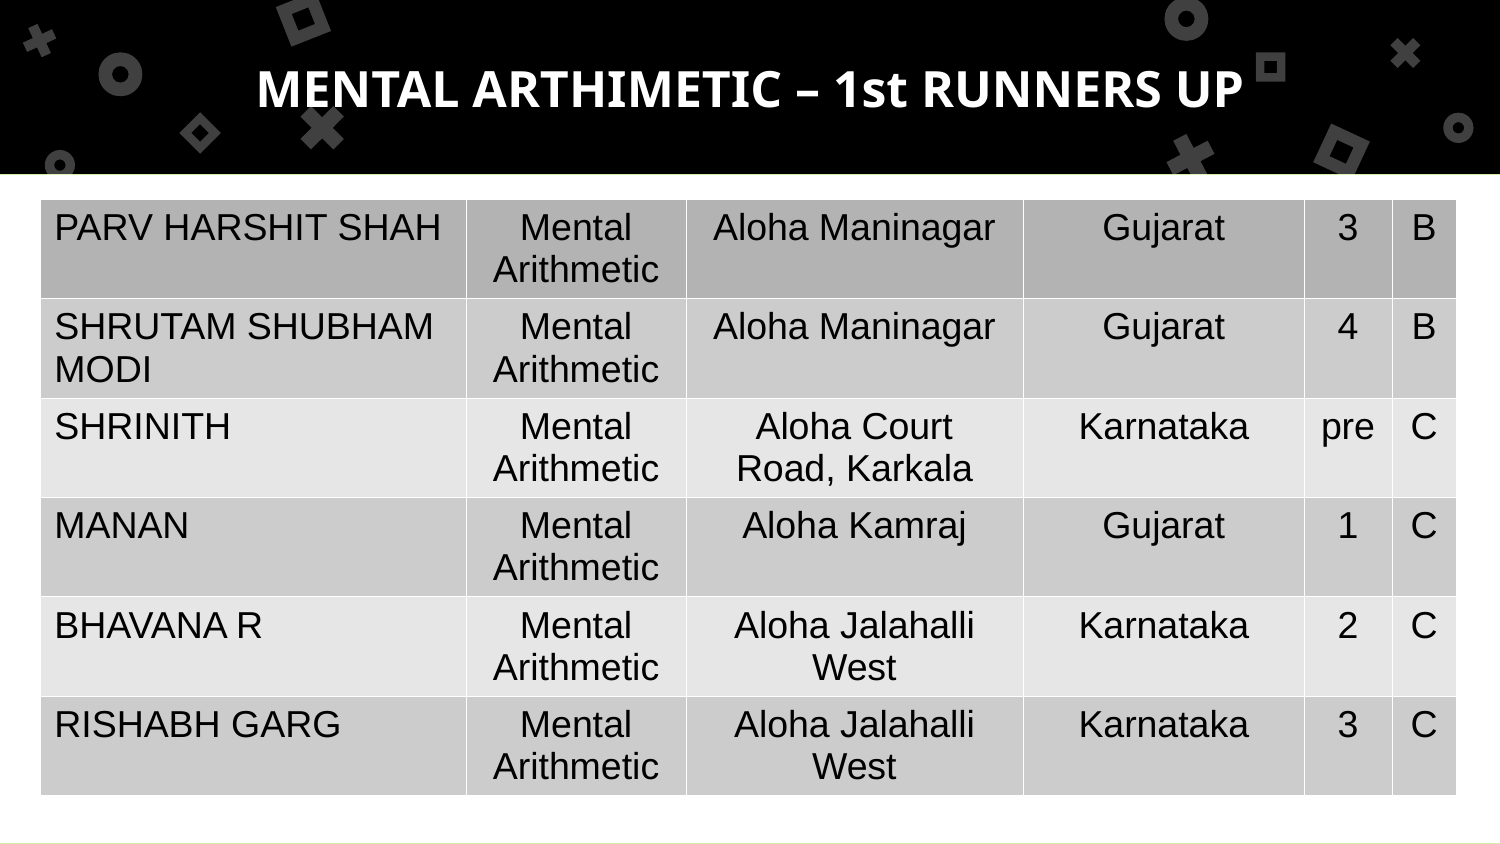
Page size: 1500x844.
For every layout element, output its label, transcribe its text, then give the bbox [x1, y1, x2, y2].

table_cell Mental Arithmetic [467, 299, 686, 398]
table_cell Karnataka [1024, 597, 1304, 696]
table_cell C [1393, 597, 1456, 696]
table_cell C [1393, 697, 1456, 795]
table_cell 4 [1305, 299, 1392, 398]
table_cell Aloha Court Road, Karkala [687, 399, 1023, 497]
table_cell pre [1305, 399, 1392, 497]
table_cell MANAN [41, 498, 466, 596]
table_header Aloha Maninagar [687, 200, 1023, 298]
table_cell Aloha Kamraj [687, 498, 1023, 596]
table_cell Aloha Jalahalli West [687, 597, 1023, 696]
table_cell RISHABH GARG [41, 697, 466, 795]
table_cell Aloha Maninagar [687, 299, 1023, 398]
table_header 3 [1305, 200, 1392, 298]
table_header Gujarat [1024, 200, 1304, 298]
table_cell Aloha Jalahalli West [687, 697, 1023, 795]
table_cell Karnataka [1024, 399, 1304, 497]
table_cell SHRINITH [41, 399, 466, 497]
table_cell Gujarat [1024, 299, 1304, 398]
table_header Mental Arithmetic [467, 200, 686, 298]
table_cell 2 [1305, 597, 1392, 696]
text_box MENTAL ARTHIMETIC – 1st RUNNERS UP [75, 0, 1425, 175]
table_cell 3 [1305, 697, 1392, 795]
table_cell Mental Arithmetic [467, 697, 686, 795]
table_cell 1 [1305, 498, 1392, 596]
table_cell B [1393, 299, 1456, 398]
table_cell Karnataka [1024, 697, 1304, 795]
table_cell C [1393, 399, 1456, 497]
table_header B [1393, 200, 1456, 298]
table_cell Mental Arithmetic [467, 498, 686, 596]
table_cell Mental Arithmetic [467, 597, 686, 696]
table_cell C [1393, 498, 1456, 596]
table_header PARV HARSHIT SHAH [41, 200, 466, 298]
table_cell Mental Arithmetic [467, 399, 686, 497]
table_cell BHAVANA R [41, 597, 466, 696]
table_cell SHRUTAM SHUBHAM MODI [41, 299, 466, 398]
table_cell Gujarat [1024, 498, 1304, 596]
